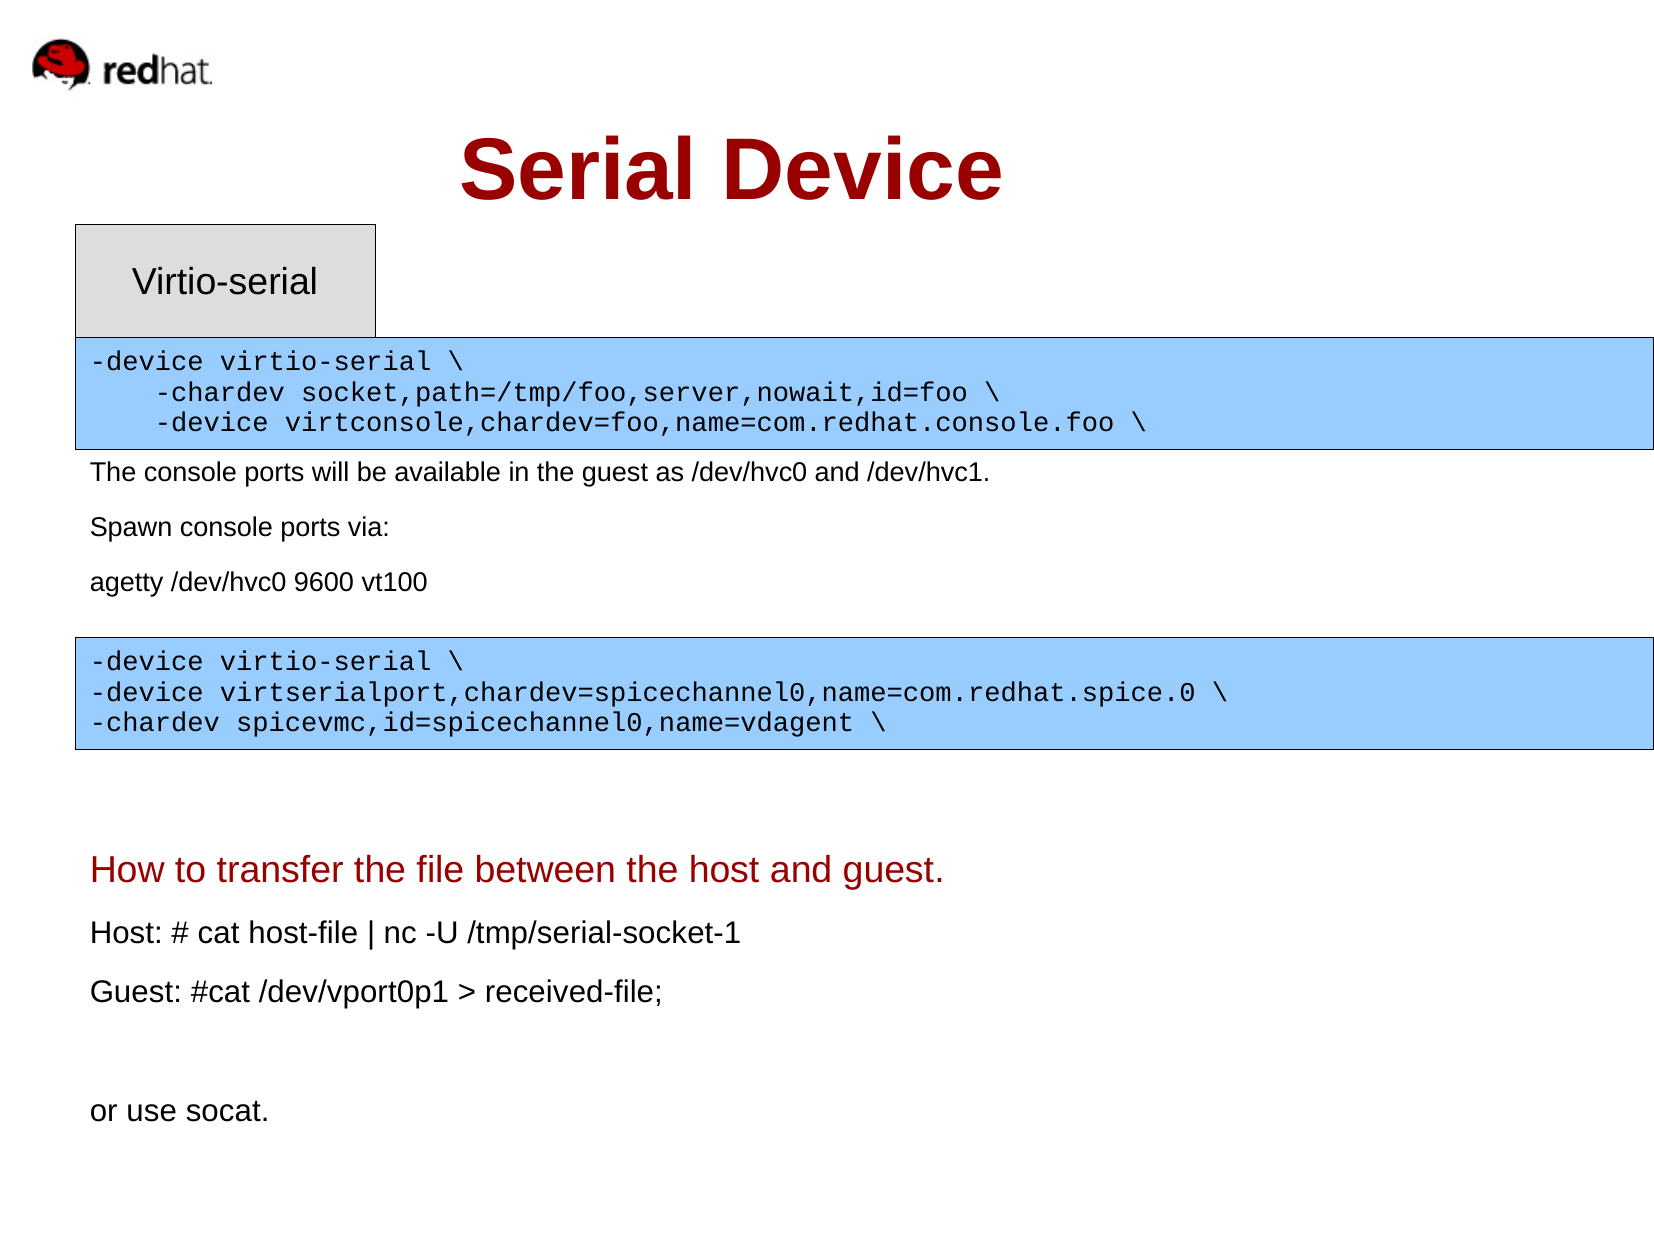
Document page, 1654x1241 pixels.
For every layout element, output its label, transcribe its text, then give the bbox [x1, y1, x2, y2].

picture [31, 37, 212, 98]
text_box -device virtio-serial \ -device virtserialport,chardev=spicechannel0,name=com.redhat.spice.0 \ -chardev spicevmc,id=spicechannel0,name=vdagent \ [75, 637, 1654, 750]
text_box Serial Device [150, 112, 1313, 226]
text_box Virtio-serial [75, 224, 376, 338]
text_box How to transfer the file between the host and guest. Host: # cat host-file | nc -U /tmp/serial-socket-1 Guest: #cat /dev/vport0p1 > received-file; or use socat. [75, 840, 1501, 1196]
text_box -device virtio-serial \ -chardev socket,path=/tmp/foo,server,nowait,id=foo \ -device virtconsole,chardev=foo,name=com.redhat.console.foo \ [75, 337, 1654, 450]
text_box The console ports will be available in the guest as /dev/hvc0 and /dev/hvc1. Spawn console ports via: agetty /dev/hvc0 9600 vt100 [75, 450, 1276, 637]
